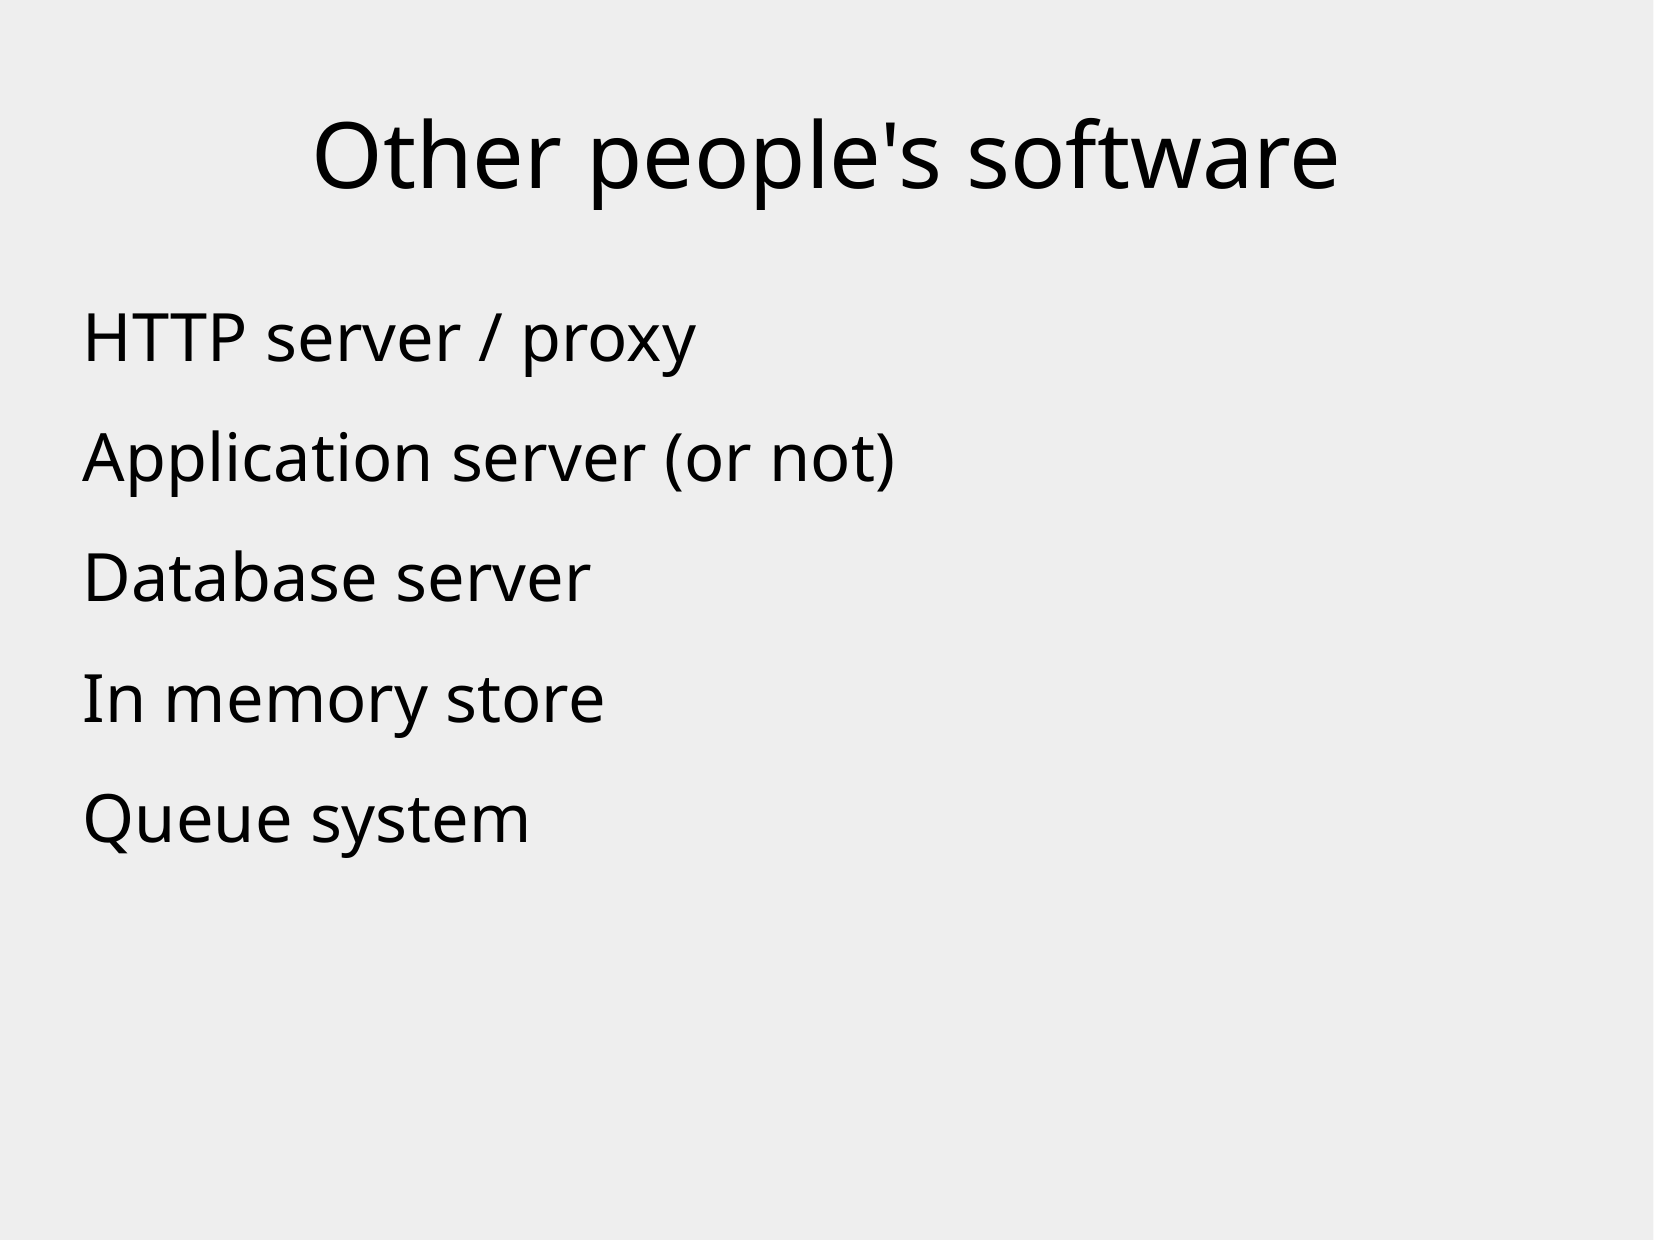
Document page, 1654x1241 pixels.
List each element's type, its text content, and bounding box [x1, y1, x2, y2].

title Other people's software [82, 49, 1571, 257]
list HTTP server / proxy Application server (or not) Database server In memory store Queue system [82, 290, 1571, 1010]
